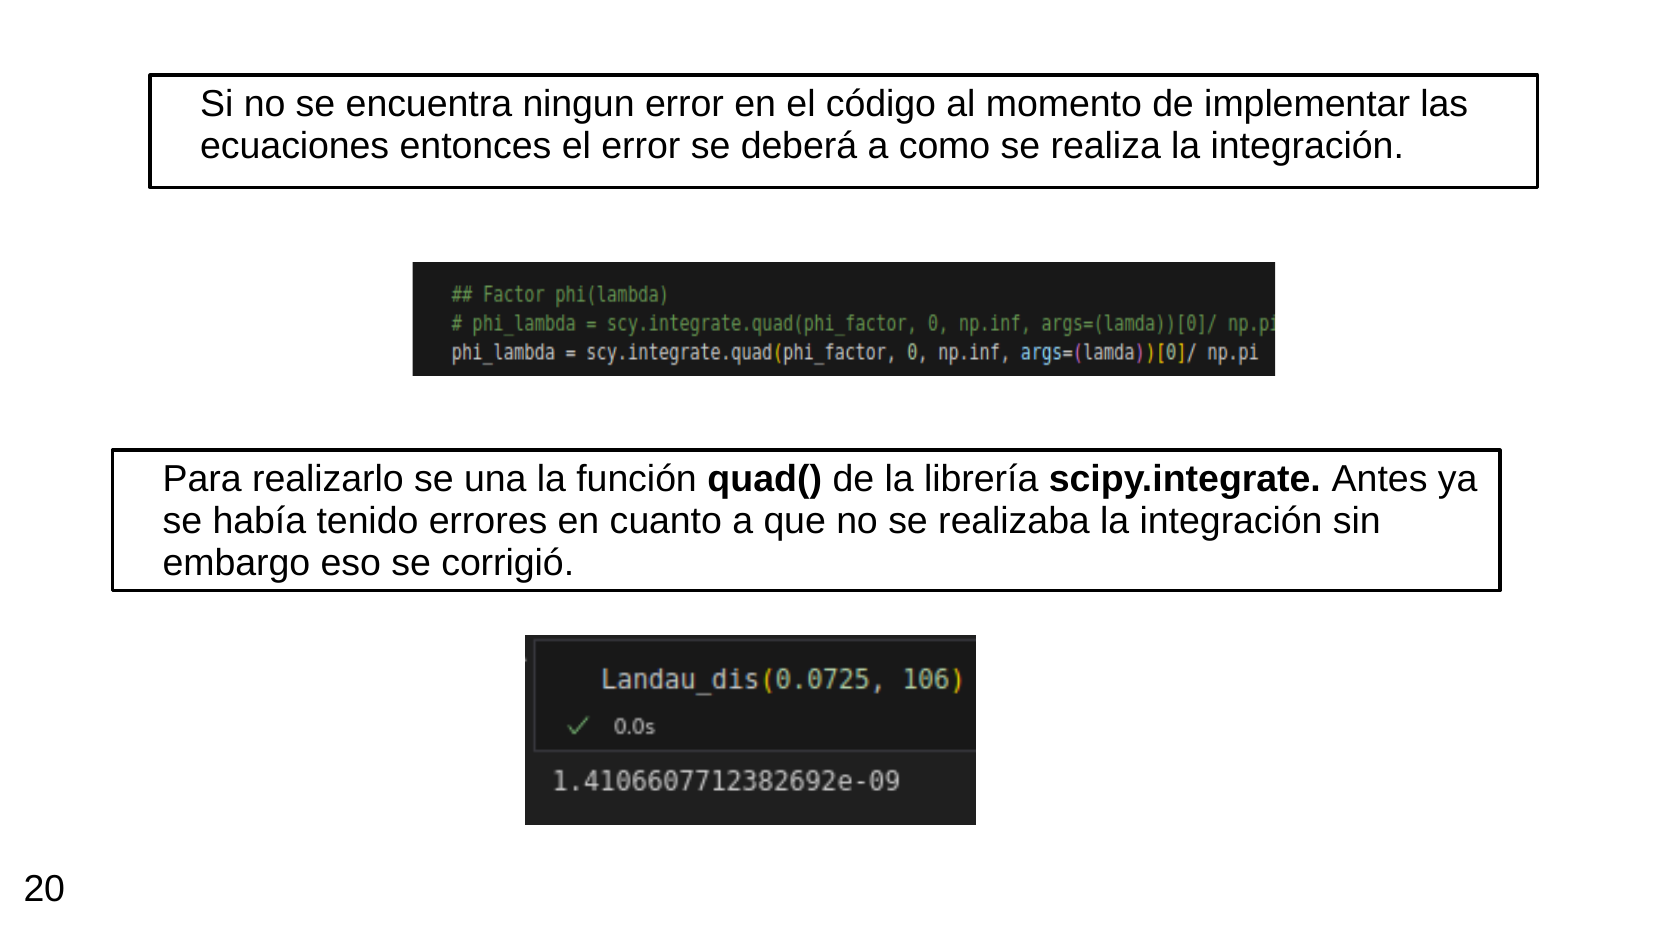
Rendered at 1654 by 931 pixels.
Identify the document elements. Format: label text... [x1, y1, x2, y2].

picture [412, 262, 1276, 376]
text_box Si no se encuentra ningun error en el código al momento de implementar las ecuaciones entonces el error se deberá a como se realiza la integración. [150, 75, 1538, 188]
text_box <number> [8, 860, 638, 931]
text_box Para realizarlo se una la función quad() de la librería scipy.integrate. Antes ya se había tenido errores en cuanto a que no se realizaba la integración sin embargo eso se corrigió. [112, 450, 1501, 591]
picture [525, 635, 976, 826]
